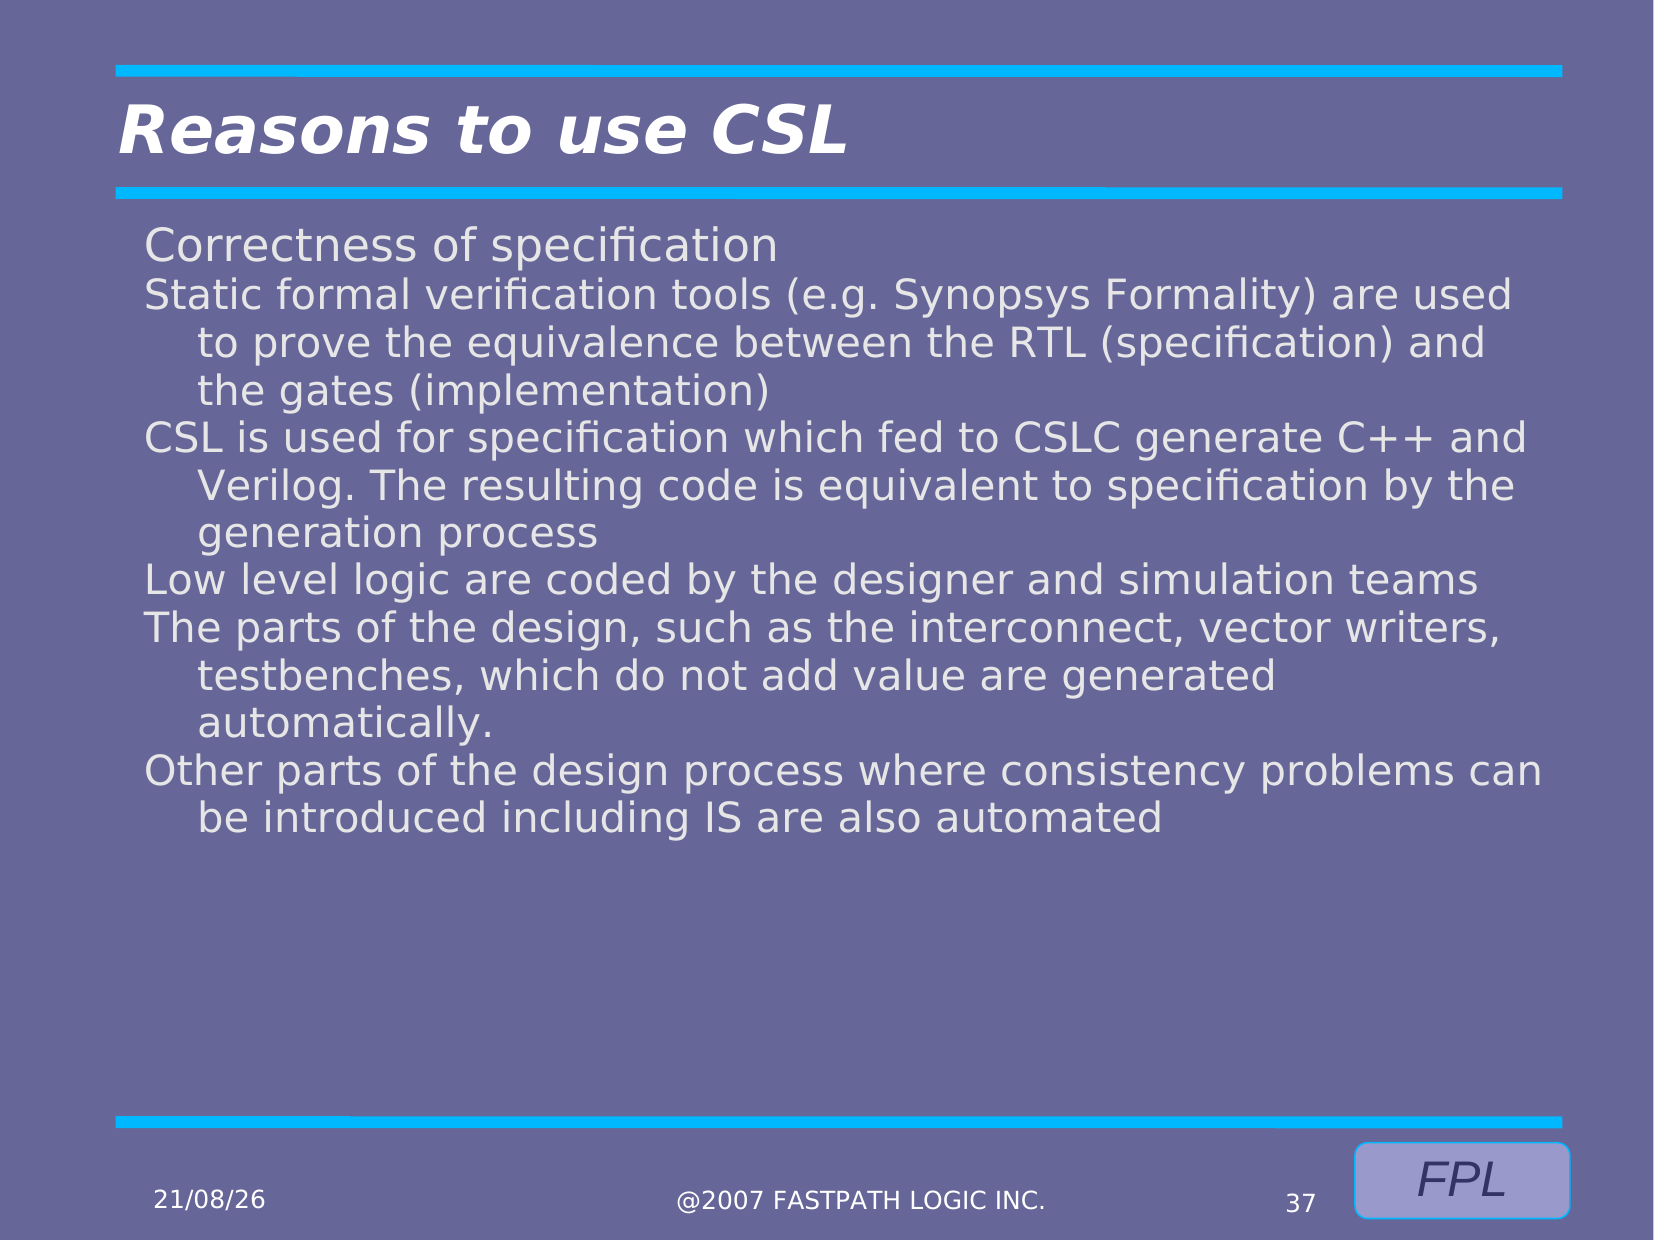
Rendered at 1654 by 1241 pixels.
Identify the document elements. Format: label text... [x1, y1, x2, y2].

list Correctness of specification Static formal verification tools (e.g. Synopsys Formality) are used to prove the equivalence between the RTL (specification) and the gates (implementation)‏ CSL is used for specification which fed to CSLC generate C++ and Verilog. The resulting code is equivalent to specification by the generation process Low level logic are coded by the designer and simulation teams The parts of the design, such as the interconnect, vector writers, testbenches, which do not add value are generated automatically. Other parts of the design process where consistency problems can be introduced including IS are also automated [126, 219, 1566, 1133]
title Reasons to use CSL [118, 41, 1531, 220]
